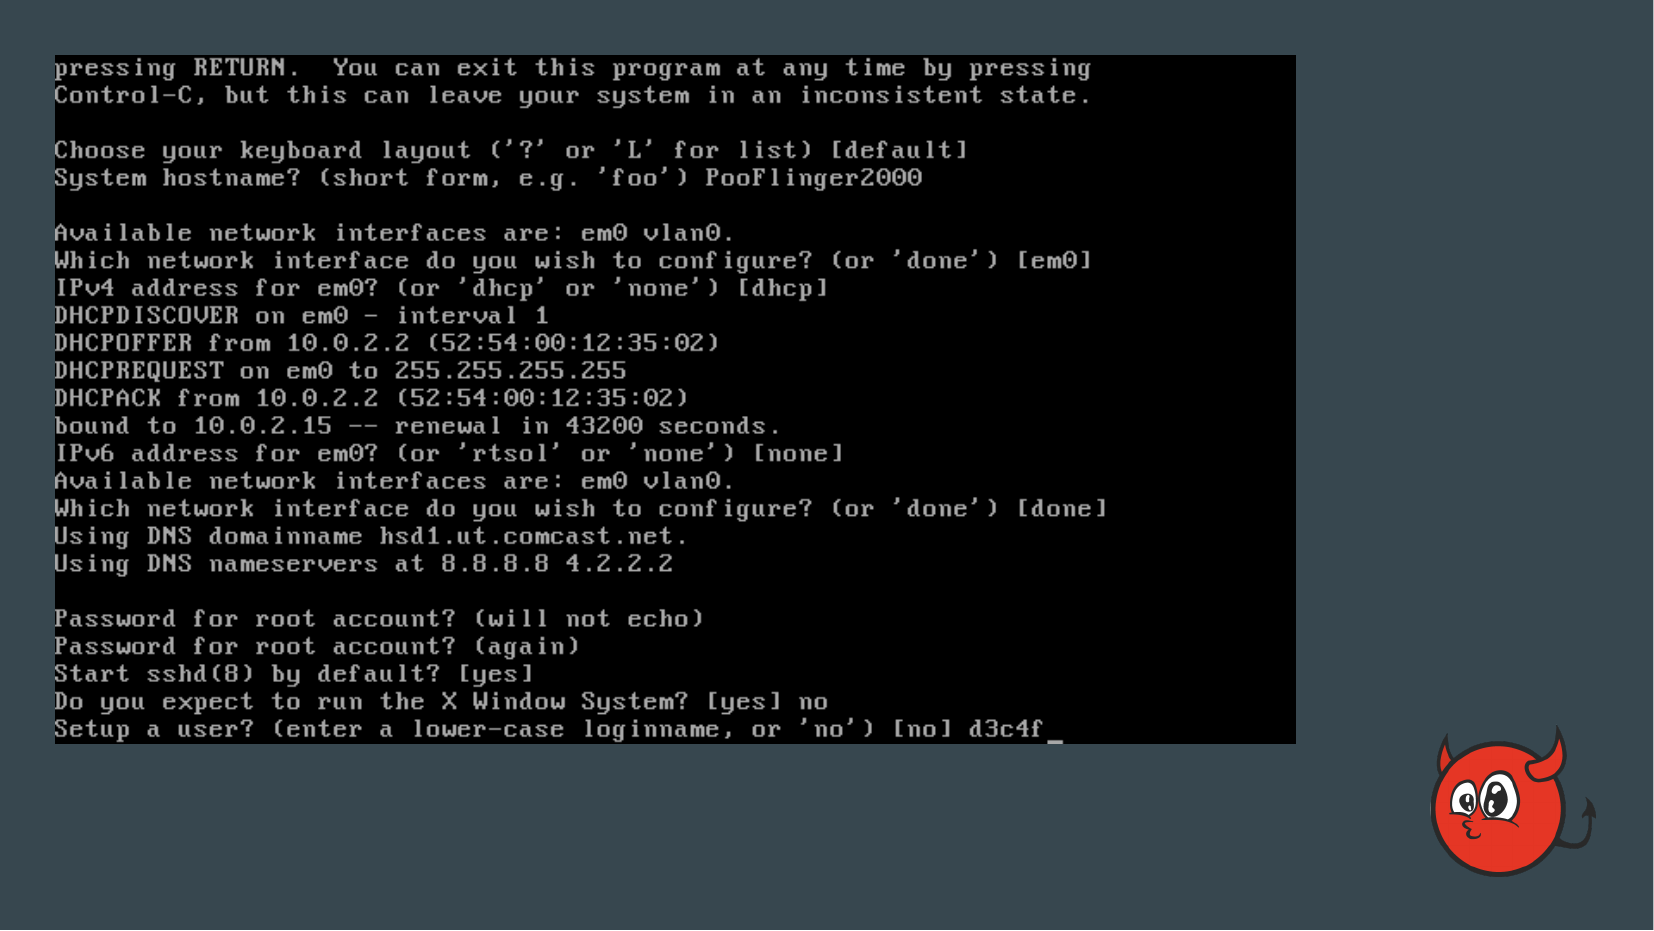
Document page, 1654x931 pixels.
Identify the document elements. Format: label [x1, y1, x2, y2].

picture [1427, 717, 1598, 888]
picture [55, 55, 1296, 744]
